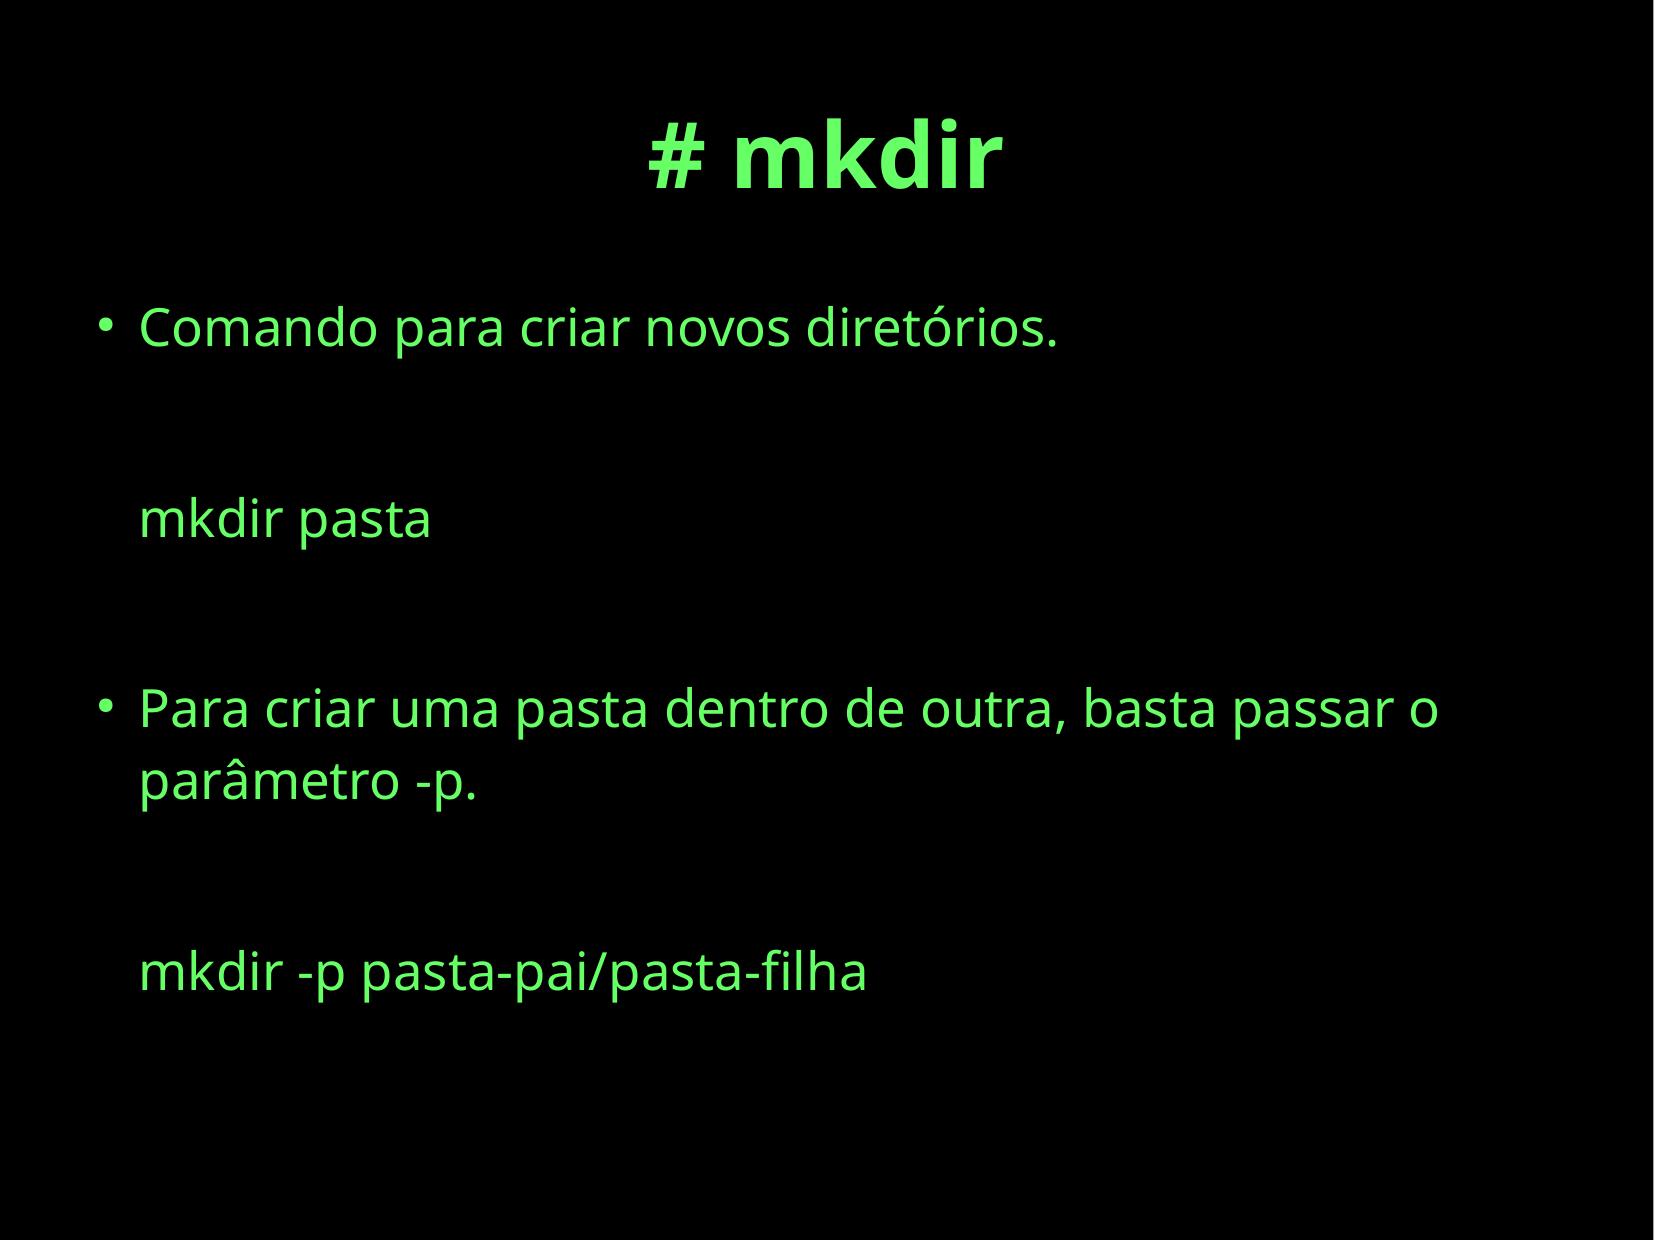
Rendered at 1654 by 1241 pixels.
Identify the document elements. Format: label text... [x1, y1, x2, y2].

list Comando para criar novos diretórios. mkdir pasta Para criar uma pasta dentro de outra, basta passar o parâmetro -p. mkdir -p pasta-pai/pasta-filha [82, 290, 1571, 1010]
title # mkdir [82, 49, 1571, 257]
